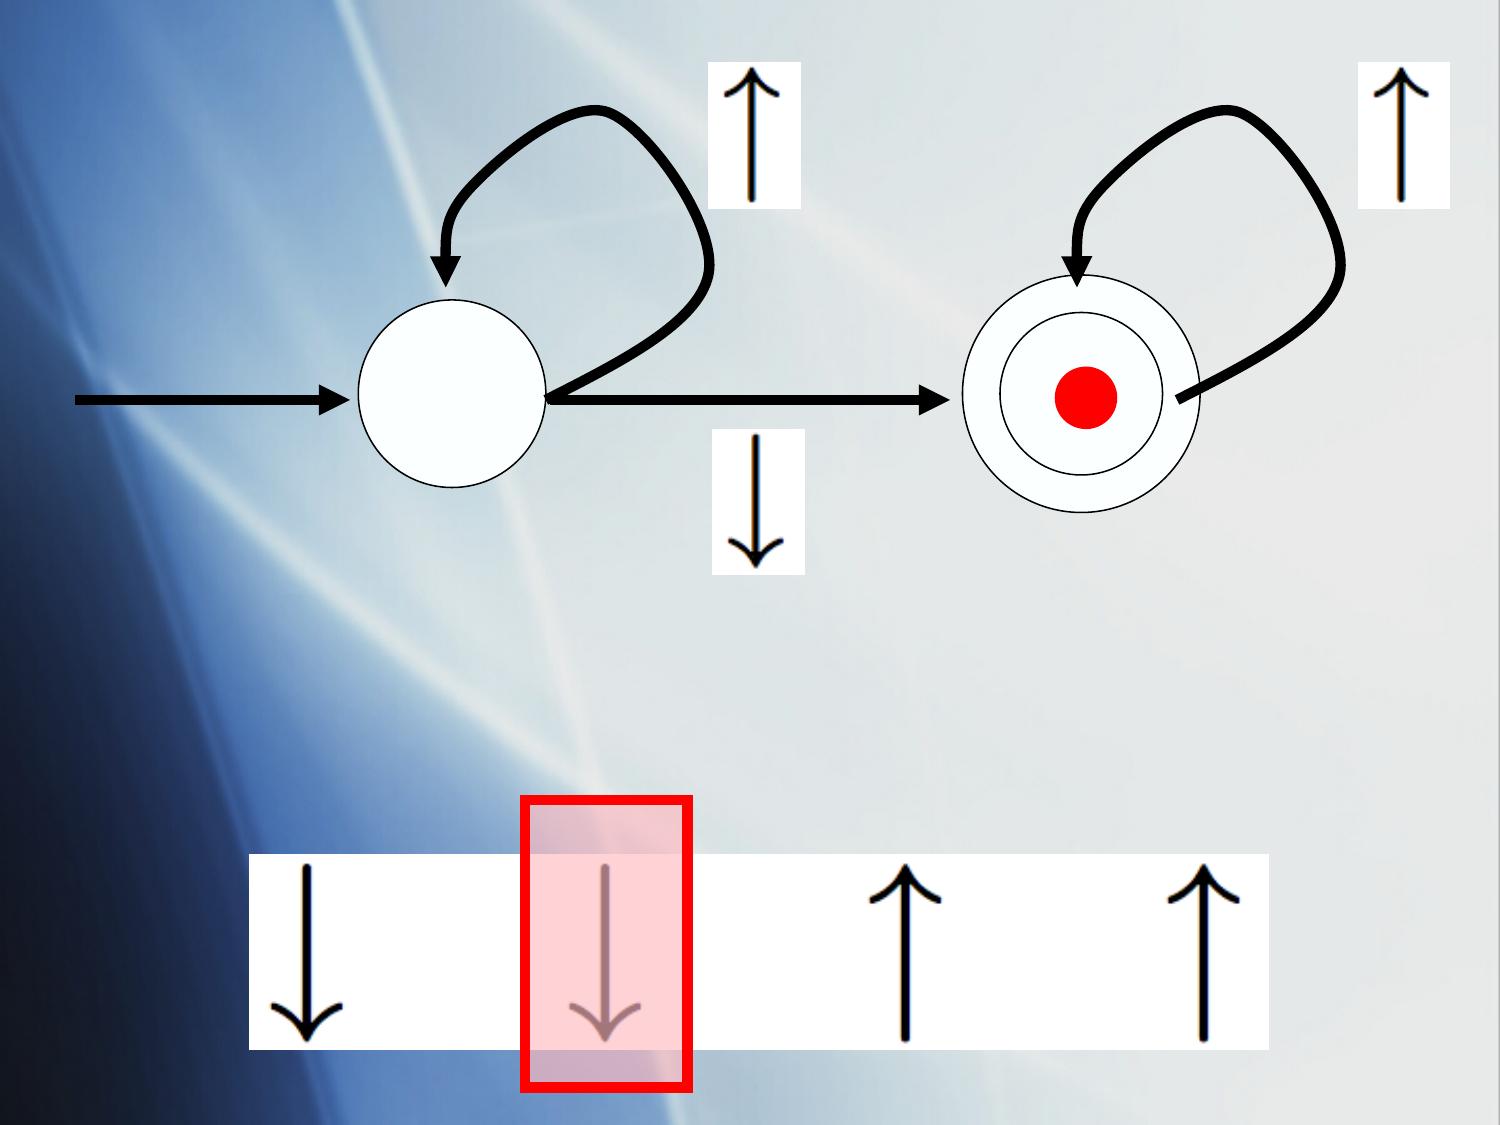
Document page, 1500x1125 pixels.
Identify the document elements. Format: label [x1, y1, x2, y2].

text_box [962, 275, 1201, 513]
picture [0, 0, 1500, 1125]
text_box [525, 800, 688, 1088]
text_box [358, 299, 546, 488]
